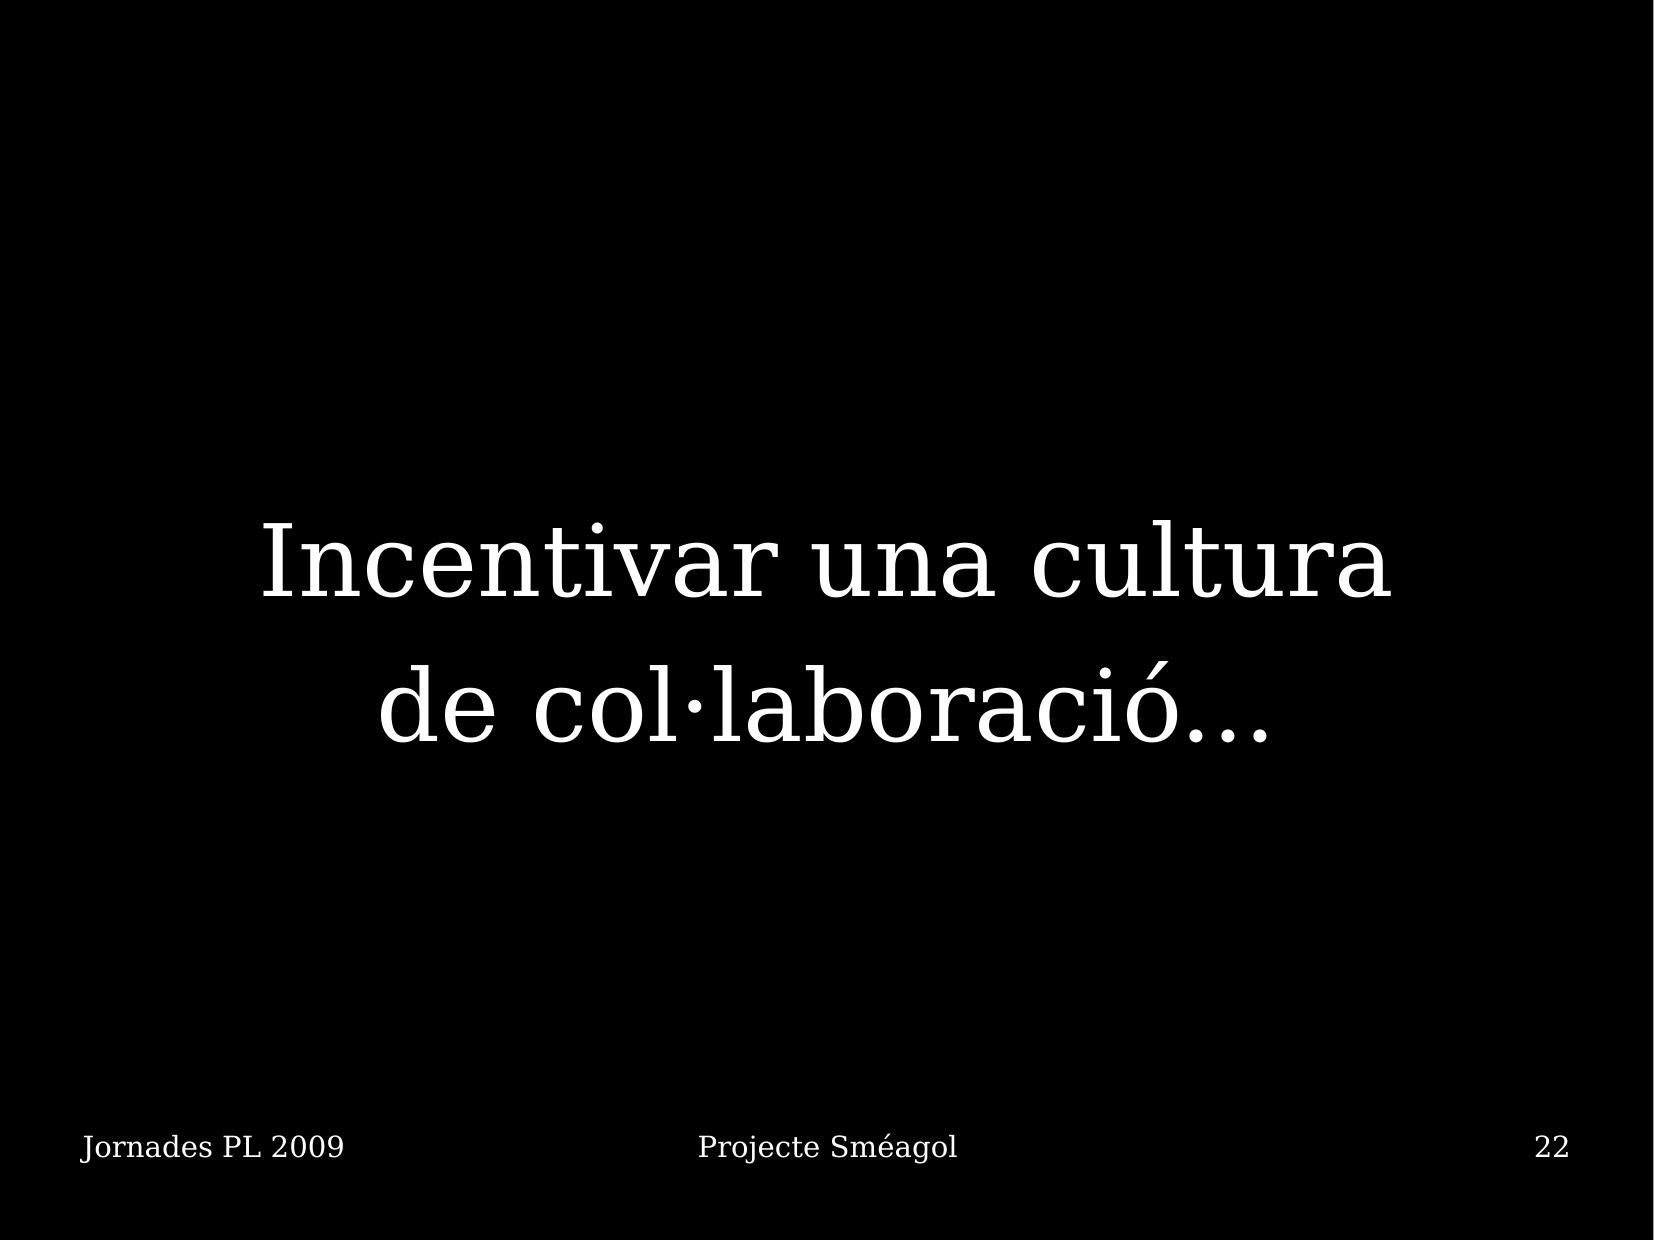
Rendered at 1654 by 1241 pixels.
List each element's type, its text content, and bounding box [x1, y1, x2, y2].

title Incentivar una cultura de col·laboració... [59, 489, 1595, 751]
